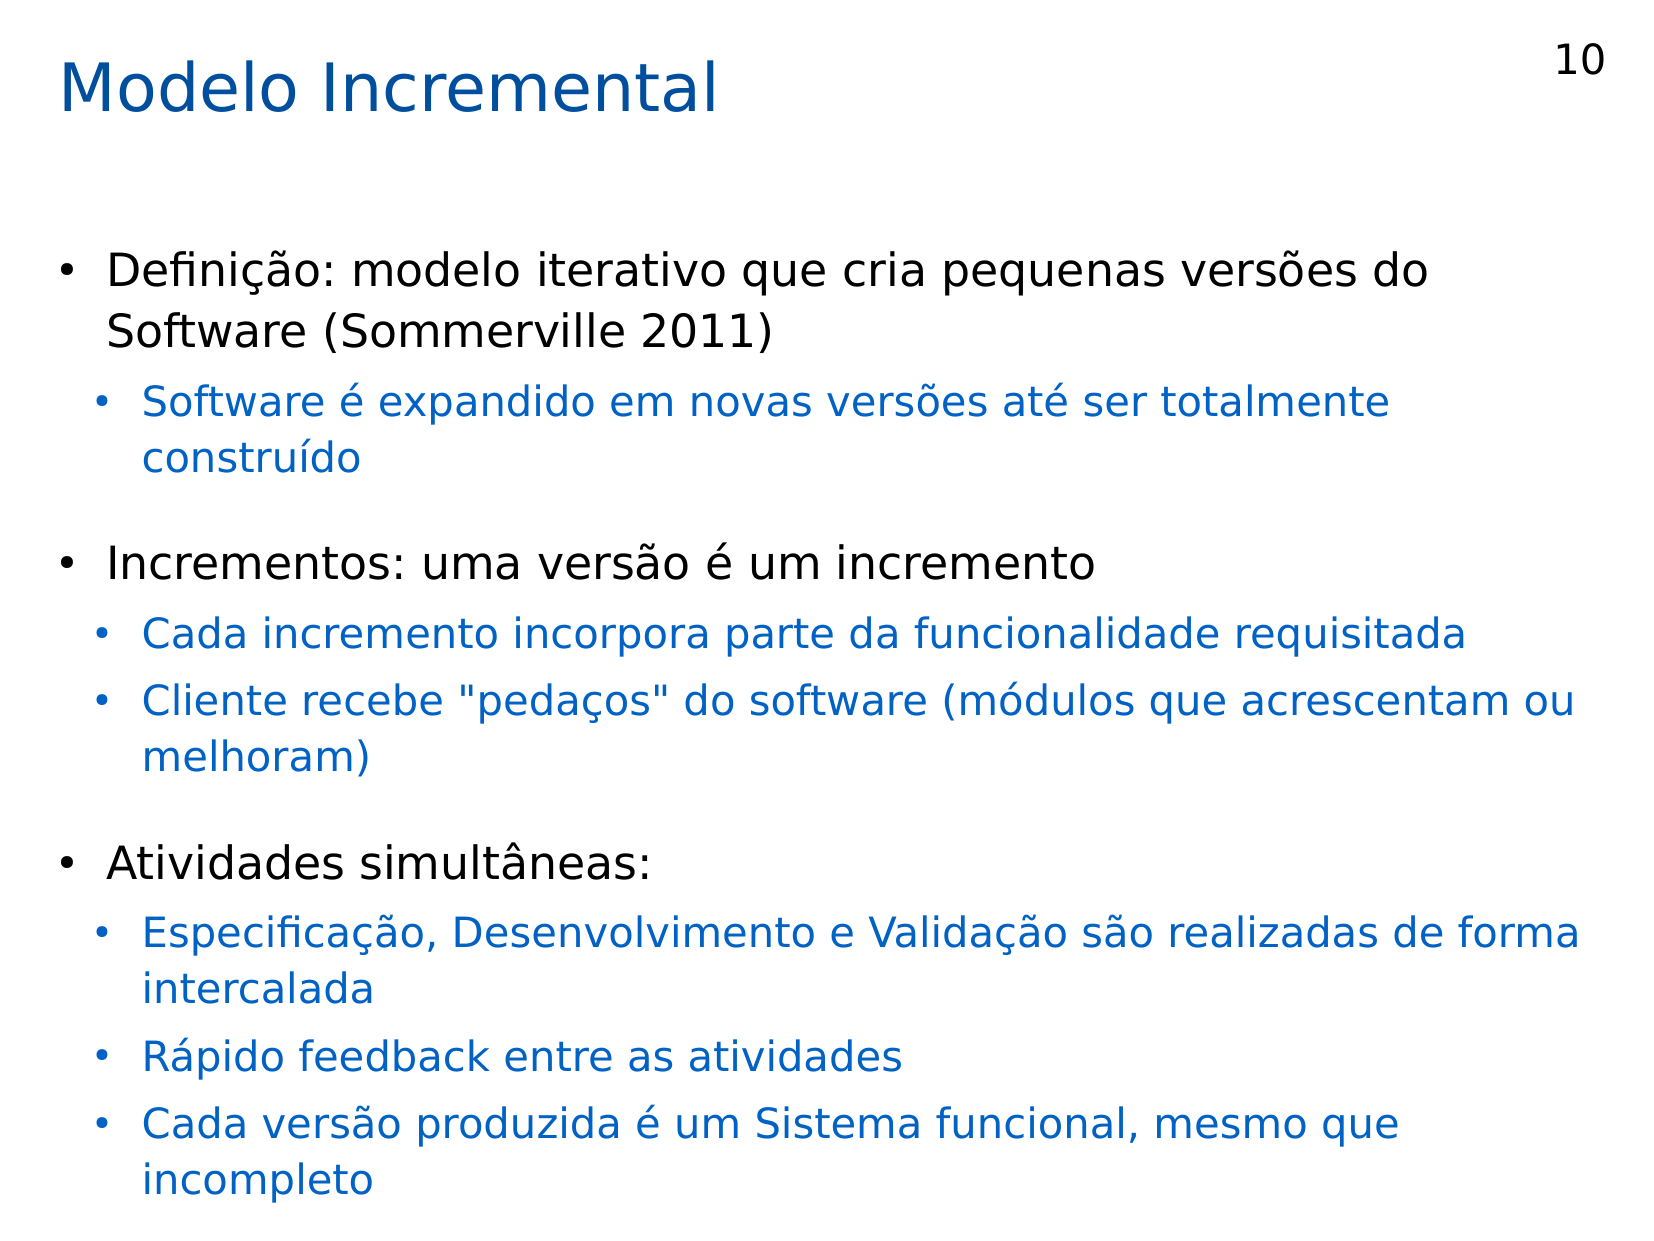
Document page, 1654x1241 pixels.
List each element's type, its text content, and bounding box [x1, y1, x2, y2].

list Definição: modelo iterativo que cria pequenas versões do Software (Sommerville 2011) Software é expandido em novas versões até ser totalmente construído Incrementos: uma versão é um incremento Cada incremento incorpora parte da funcionalidade requisitada Cliente recebe "pedaços" do software (módulos que acrescentam ou melhoram) Atividades simultâneas: Especificação, Desenvolvimento e Validação são realizadas de forma intercalada Rápido feedback entre as atividades Cada versão produzida é um Sistema funcional, mesmo que incompleto [59, 236, 1595, 1211]
title Modelo Incremental [59, 29, 1506, 148]
